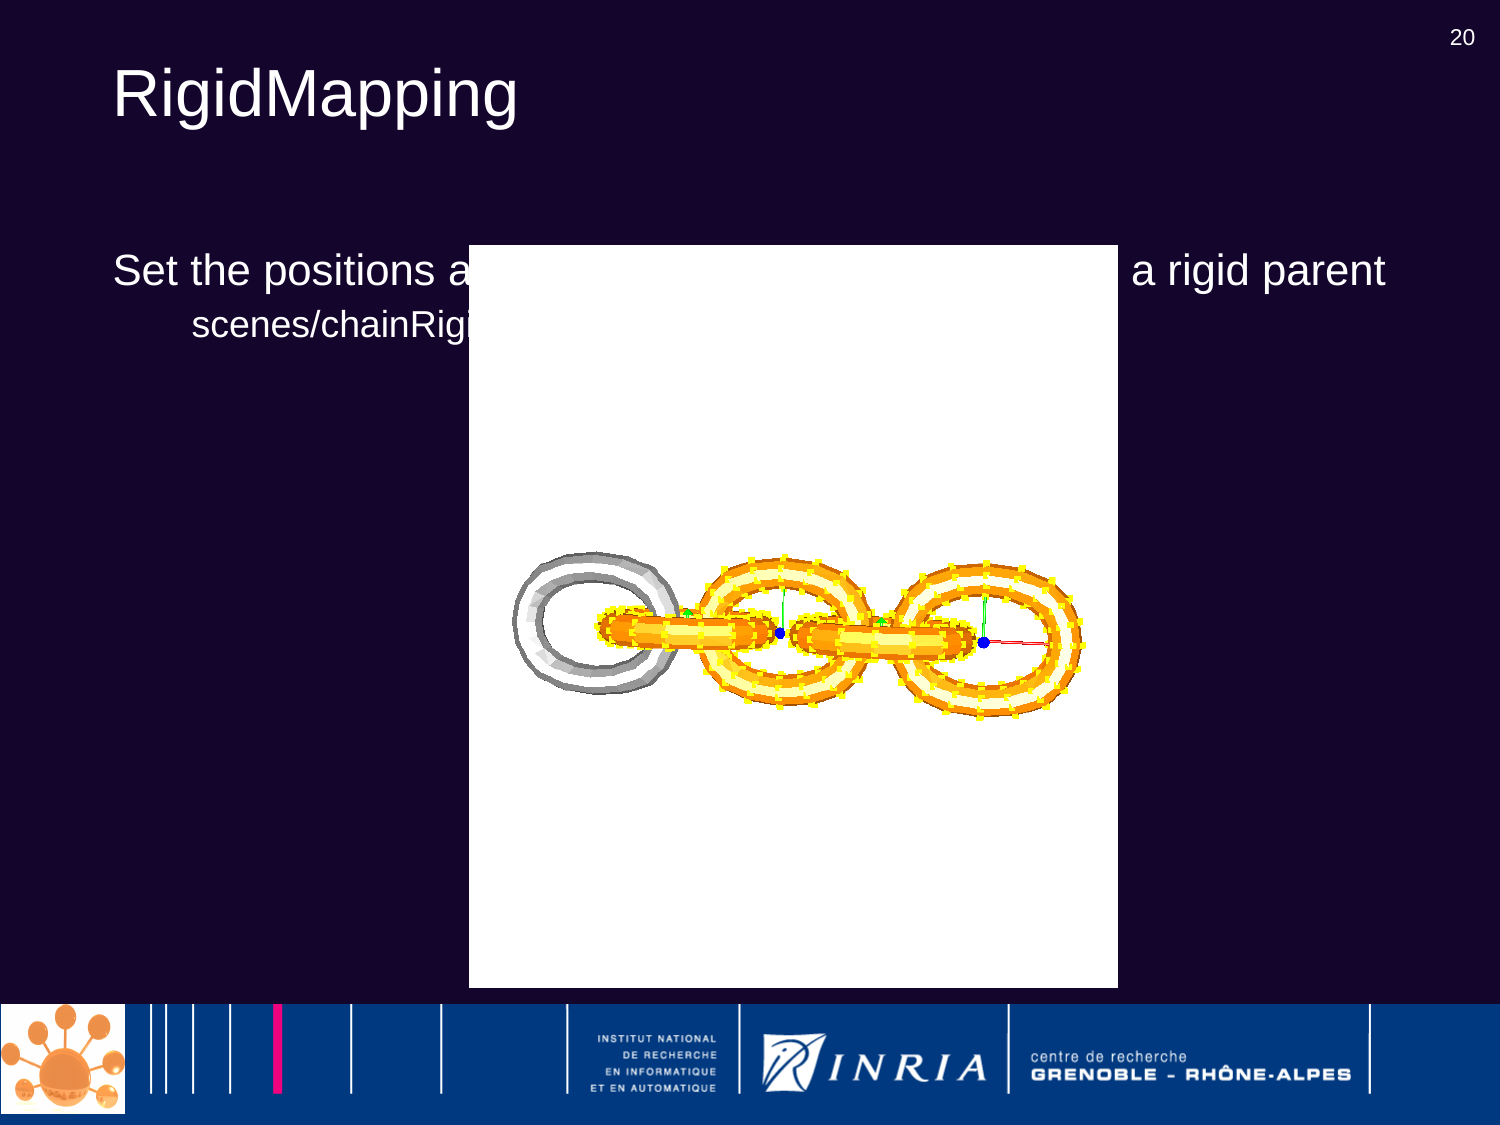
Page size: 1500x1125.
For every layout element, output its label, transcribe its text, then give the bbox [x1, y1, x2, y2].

picture [422, 245, 1468, 988]
title RigidMapping [112, 7, 1474, 181]
list Set the positions and velocities of points attached to a rigid parent scenes/chainRigid.scn [112, 245, 422, 973]
picture [0, 1004, 1500, 1125]
